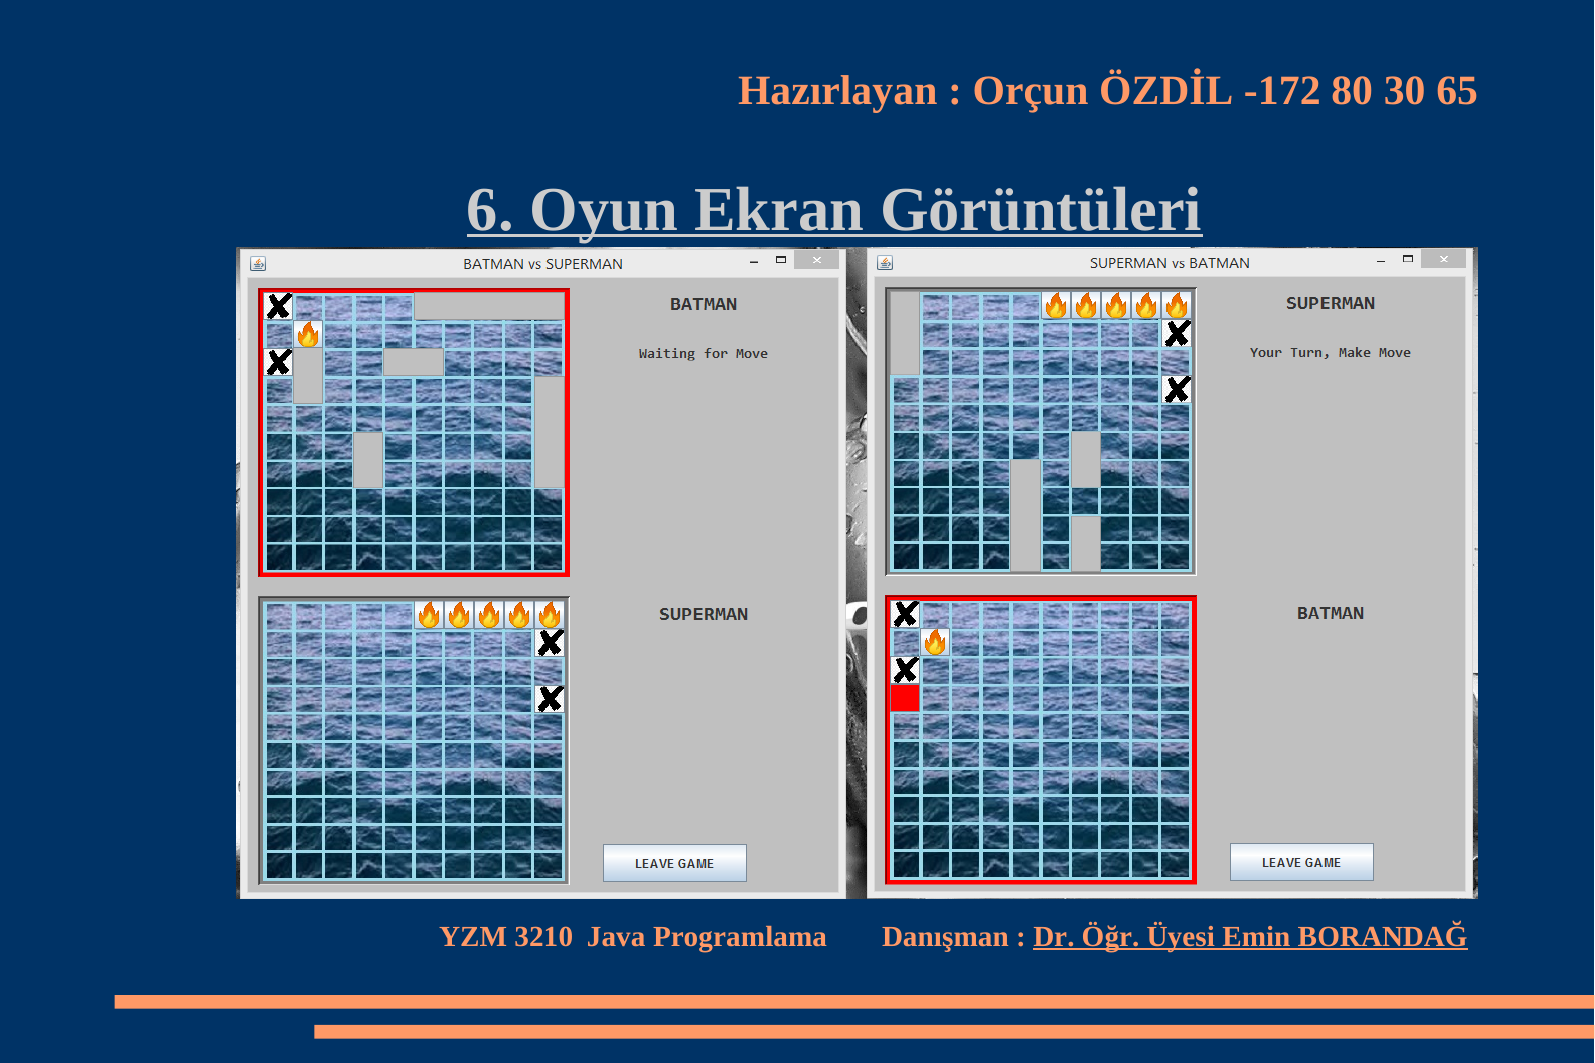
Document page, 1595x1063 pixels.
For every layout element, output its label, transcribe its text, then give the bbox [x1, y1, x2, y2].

subtitle 6. Oyun Ekran Görüntüleri [129, 156, 1518, 331]
picture [236, 247, 1478, 899]
title YZM 3210 Java Programlama Danışman : Dr. Öğr. Üyesi Emin BORANDAĞ [106, 885, 1468, 988]
title Hazırlayan : Orçun ÖZDİL -172 80 30 65 [117, 39, 1479, 142]
